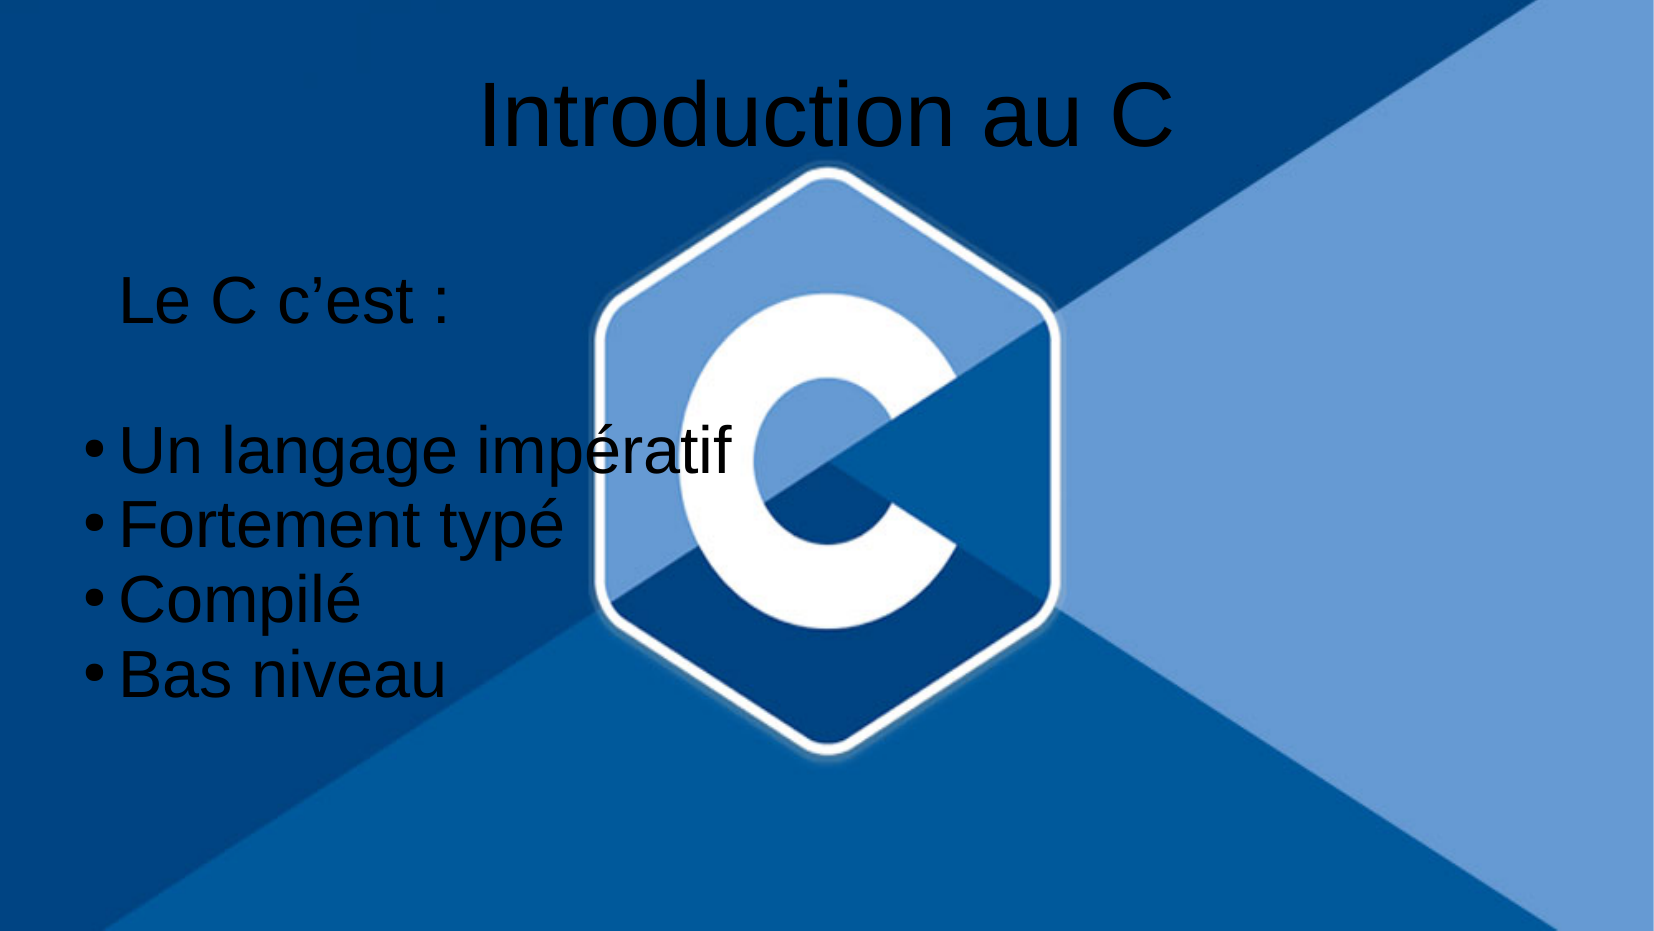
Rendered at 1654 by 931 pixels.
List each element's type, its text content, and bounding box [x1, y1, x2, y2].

picture [0, 0, 1654, 931]
title Introduction au C [82, 37, 1571, 193]
subtitle Le C c’est : Un langage impératif Fortement typé Compilé Bas niveau [82, 217, 1571, 758]
